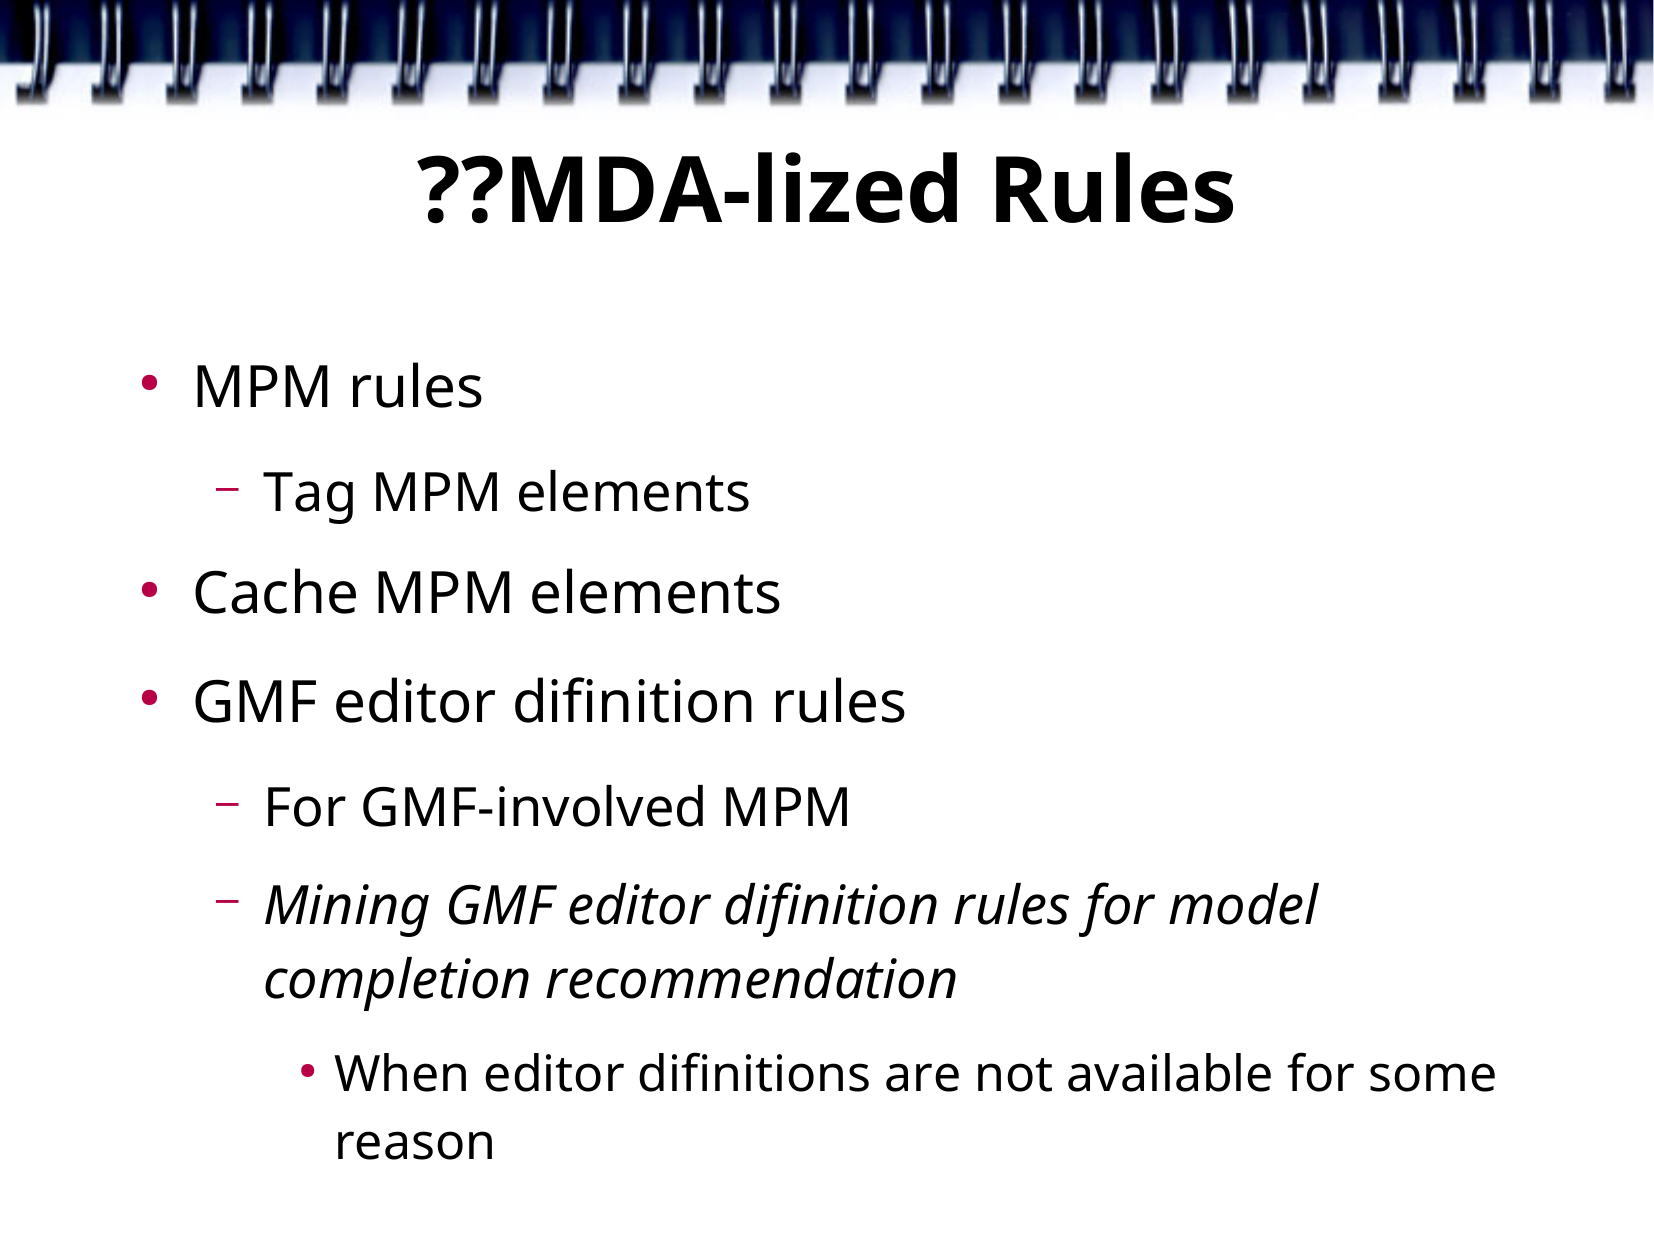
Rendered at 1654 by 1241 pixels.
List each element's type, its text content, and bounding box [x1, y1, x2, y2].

list MPM rules Tag MPM elements Cache MPM elements GMF editor difinition rules For GMF-involved MPM Mining GMF editor difinition rules for model completion recommendation When editor difinitions are not available for some reason [121, 344, 1534, 1127]
picture [0, 0, 1654, 121]
title ??MDA-lized Rules [121, 129, 1534, 244]
